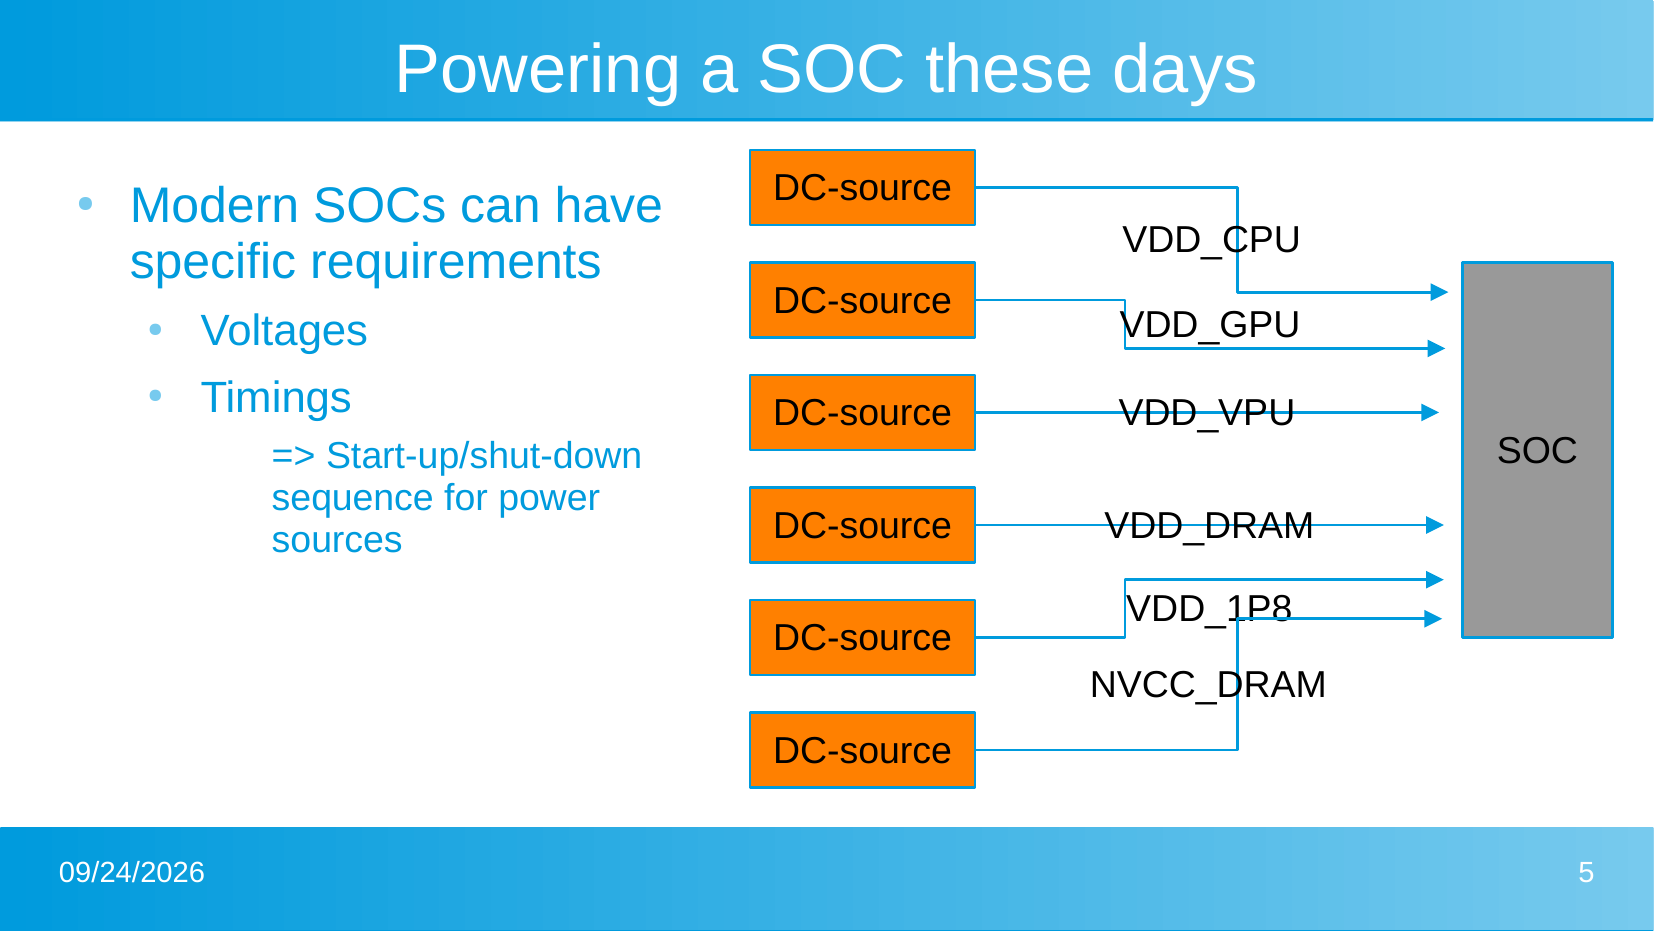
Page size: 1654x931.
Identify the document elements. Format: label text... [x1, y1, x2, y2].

text_box DC-source [750, 375, 976, 451]
list Modern SOCs can have specific requirements Voltages Timings => Start-up/shut-down sequence for power sources [58, 177, 713, 768]
text_box DC-source [750, 600, 976, 676]
text_box SOC [1462, 262, 1613, 638]
text_box DC-source [750, 150, 976, 226]
text_box DC-source [750, 262, 976, 338]
title Powering a SOC these days [58, 29, 1595, 108]
text_box DC-source [750, 712, 976, 788]
text_box DC-source [750, 487, 976, 563]
